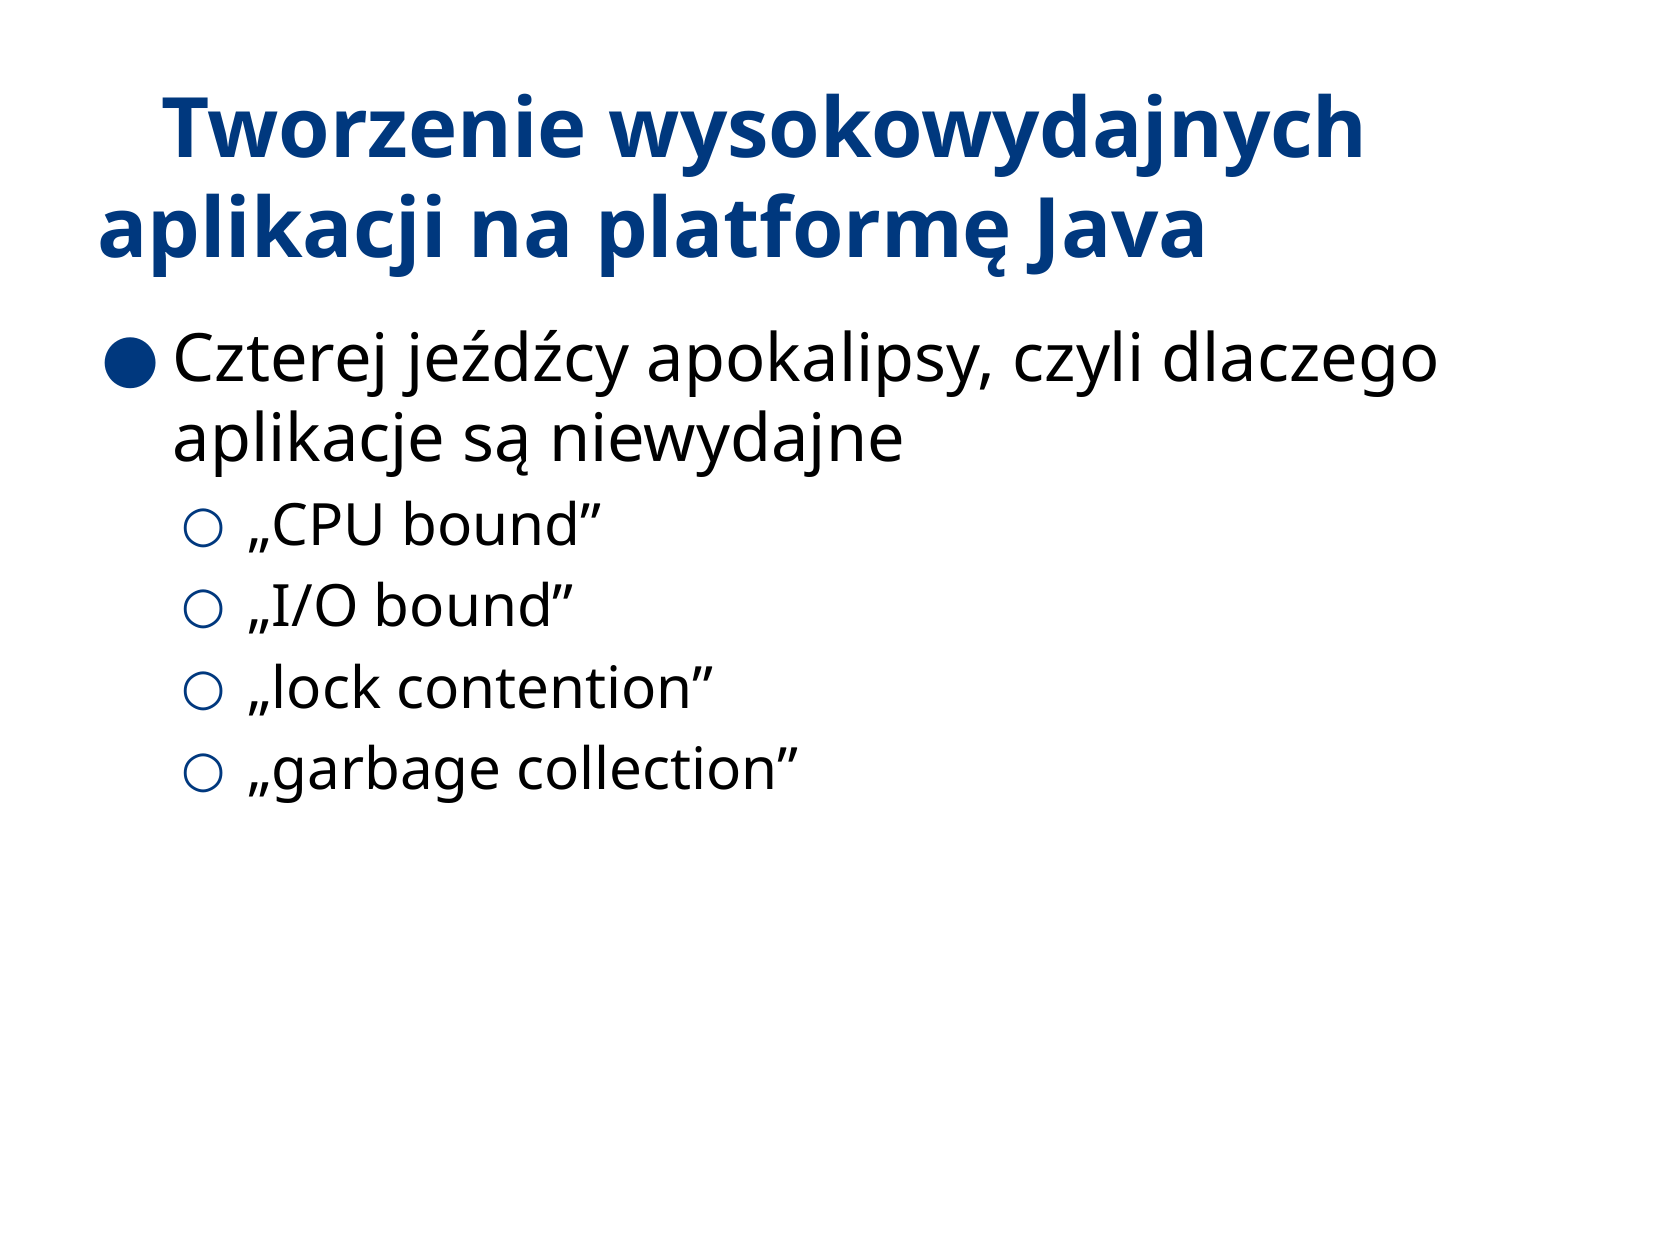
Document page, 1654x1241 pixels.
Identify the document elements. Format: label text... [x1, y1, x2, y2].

list Czterej jeźdźcy apokalipsy, czyli dlaczego aplikacje są niewydajne „CPU bound” „I/O bound” „lock contention” „garbage collection” [82, 299, 1571, 1176]
title Tworzenie wysokowydajnych aplikacji na platformę Java [82, 49, 1571, 290]
